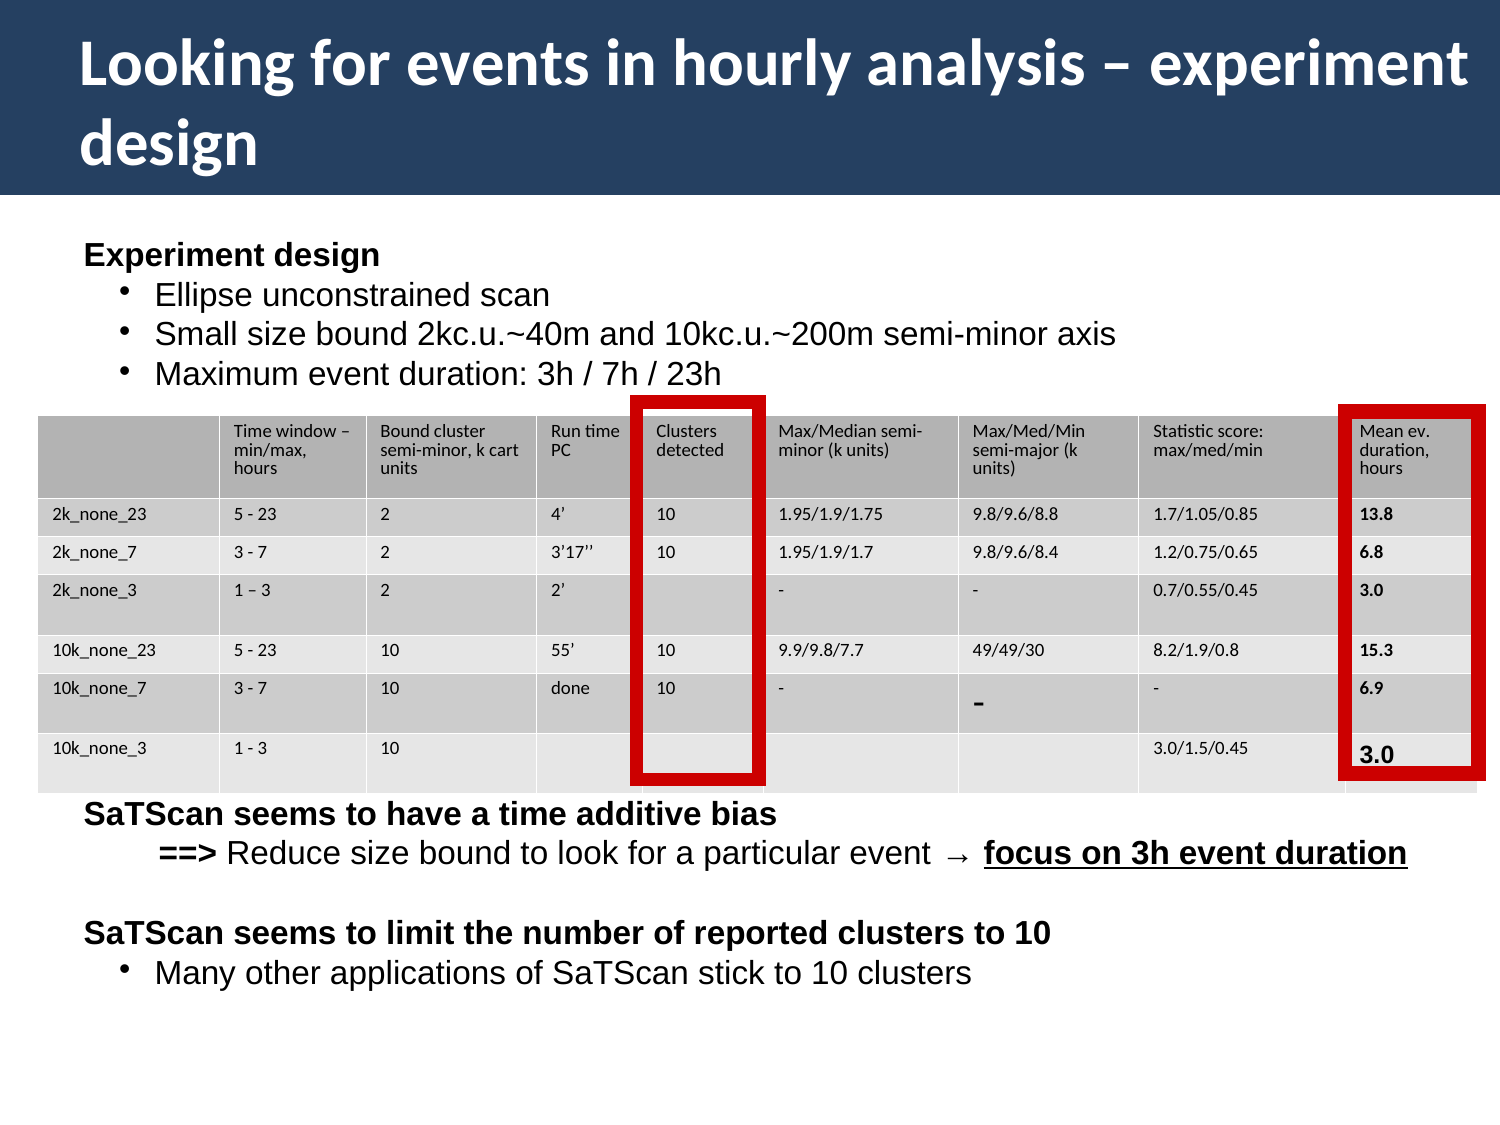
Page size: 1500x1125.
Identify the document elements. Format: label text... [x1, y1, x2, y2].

table_cell 2k_none_23 [38, 499, 219, 536]
text_box [0, 0, 1500, 195]
table_cell 1.95/1.9/1.75 [766, 499, 958, 536]
table_cell [537, 734, 642, 793]
table_cell 10 [367, 674, 536, 733]
table_cell 3 - 7 [220, 537, 366, 574]
text_box Experiment design Ellipse unconstrained scan Small size bound 2kc.u.~40m and 10kc.u.~200m semi-minor axis Maximum event duration: 3h / 7h / 23h SaTScan seems to have a time additive bias ==> Reduce size bound to look for a particular event → focus on 3h event duration SaTScan seems to limit the number of reported clusters to 10 Many other applications of SaTScan stick to 10 clusters [68, 794, 1434, 1021]
table_cell 10 [367, 734, 536, 793]
table_cell 2 [367, 575, 536, 635]
table_cell 2 [367, 499, 536, 536]
table_header [38, 416, 219, 498]
table_header Statistic score: max/med/min [1139, 416, 1338, 498]
table_cell 10 [643, 499, 752, 536]
table_cell 2k_none_3 [38, 575, 219, 635]
table_cell 1 – 3 [220, 575, 366, 635]
text_box Looking for events in hourly analysis – experiment design [64, 11, 1500, 107]
table_cell 3.0 [1352, 575, 1471, 635]
table_cell 6.9 [1352, 674, 1471, 733]
table_cell [643, 786, 763, 793]
table_cell [959, 734, 1138, 793]
table_header Max/Med/Min semi-major (k units) [959, 416, 1138, 498]
table_cell 1.2/0.75/0.65 [1139, 537, 1338, 574]
table_cell 10 [367, 636, 536, 673]
table_cell [643, 575, 752, 635]
table_cell 0.7/0.55/0.45 [1139, 575, 1338, 635]
table_cell [643, 734, 752, 773]
table_cell 3.0 [1346, 781, 1477, 793]
table_cell 2’ [537, 575, 630, 635]
table_cell 4’ [537, 499, 630, 536]
text_box [630, 395, 766, 786]
table_cell 3 - 7 [220, 674, 366, 733]
table_cell - [766, 674, 958, 733]
table_header Bound cluster semi-minor, k cart units [367, 416, 536, 498]
table_cell - [959, 674, 1138, 733]
table_cell 9.8/9.6/8.8 [959, 499, 1138, 536]
table_cell 5 - 23 [220, 499, 366, 536]
table_cell 10k_none_7 [38, 674, 219, 733]
table_cell 10k_none_3 [38, 734, 219, 793]
table_cell 9.8/9.6/8.4 [959, 537, 1138, 574]
table_cell 55’ [537, 636, 630, 673]
table_cell 1 - 3 [220, 734, 366, 793]
table_cell 10k_none_23 [38, 636, 219, 673]
table_cell 2 [367, 537, 536, 574]
table_cell - [1139, 674, 1338, 733]
table_header Max/Median semi-minor (k units) [766, 416, 958, 498]
text_box [1338, 404, 1486, 781]
table_cell 3.0 [1352, 734, 1471, 766]
table_header Time window – min/max, hours [220, 416, 366, 498]
table_cell 1.7/1.05/0.85 [1139, 499, 1338, 536]
table_cell 5 - 23 [220, 636, 366, 673]
table_cell 3.0/1.5/0.45 [1139, 734, 1345, 793]
table_cell 10 [643, 674, 752, 733]
table_cell - [766, 575, 958, 635]
table_cell 8.2/1.9/0.8 [1139, 636, 1338, 673]
table_cell 9.9/9.8/7.7 [766, 636, 958, 673]
table_header Clusters detected [643, 416, 752, 498]
table_cell 10 [643, 537, 752, 574]
table_cell [764, 734, 958, 793]
table_cell 13.8 [1352, 499, 1471, 536]
table_cell 1.95/1.9/1.7 [766, 537, 958, 574]
table_cell done [537, 674, 630, 733]
table_cell 3’17’’ [537, 537, 630, 574]
table_header Mean ev. duration, hours [1352, 419, 1471, 498]
table_cell 10 [643, 636, 752, 673]
table_header Run time PC [537, 416, 630, 498]
table_cell - [959, 575, 1138, 635]
table_cell 6.8 [1352, 537, 1471, 574]
table_cell 15.3 [1352, 636, 1471, 673]
table_cell 2k_none_7 [38, 537, 219, 574]
text_box Experiment design Ellipse unconstrained scan Small size bound 2kc.u.~40m and 10kc.u.~200m semi-minor axis Maximum event duration: 3h / 7h / 23h SaTScan seems to have a time additive bias ==> Reduce size bound to look for a particular event → focus on 3h event duration SaTScan seems to limit the number of reported clusters to 10 Many other applications of SaTScan stick to 10 clusters [68, 225, 1434, 415]
table_cell 49/49/30 [959, 636, 1138, 673]
